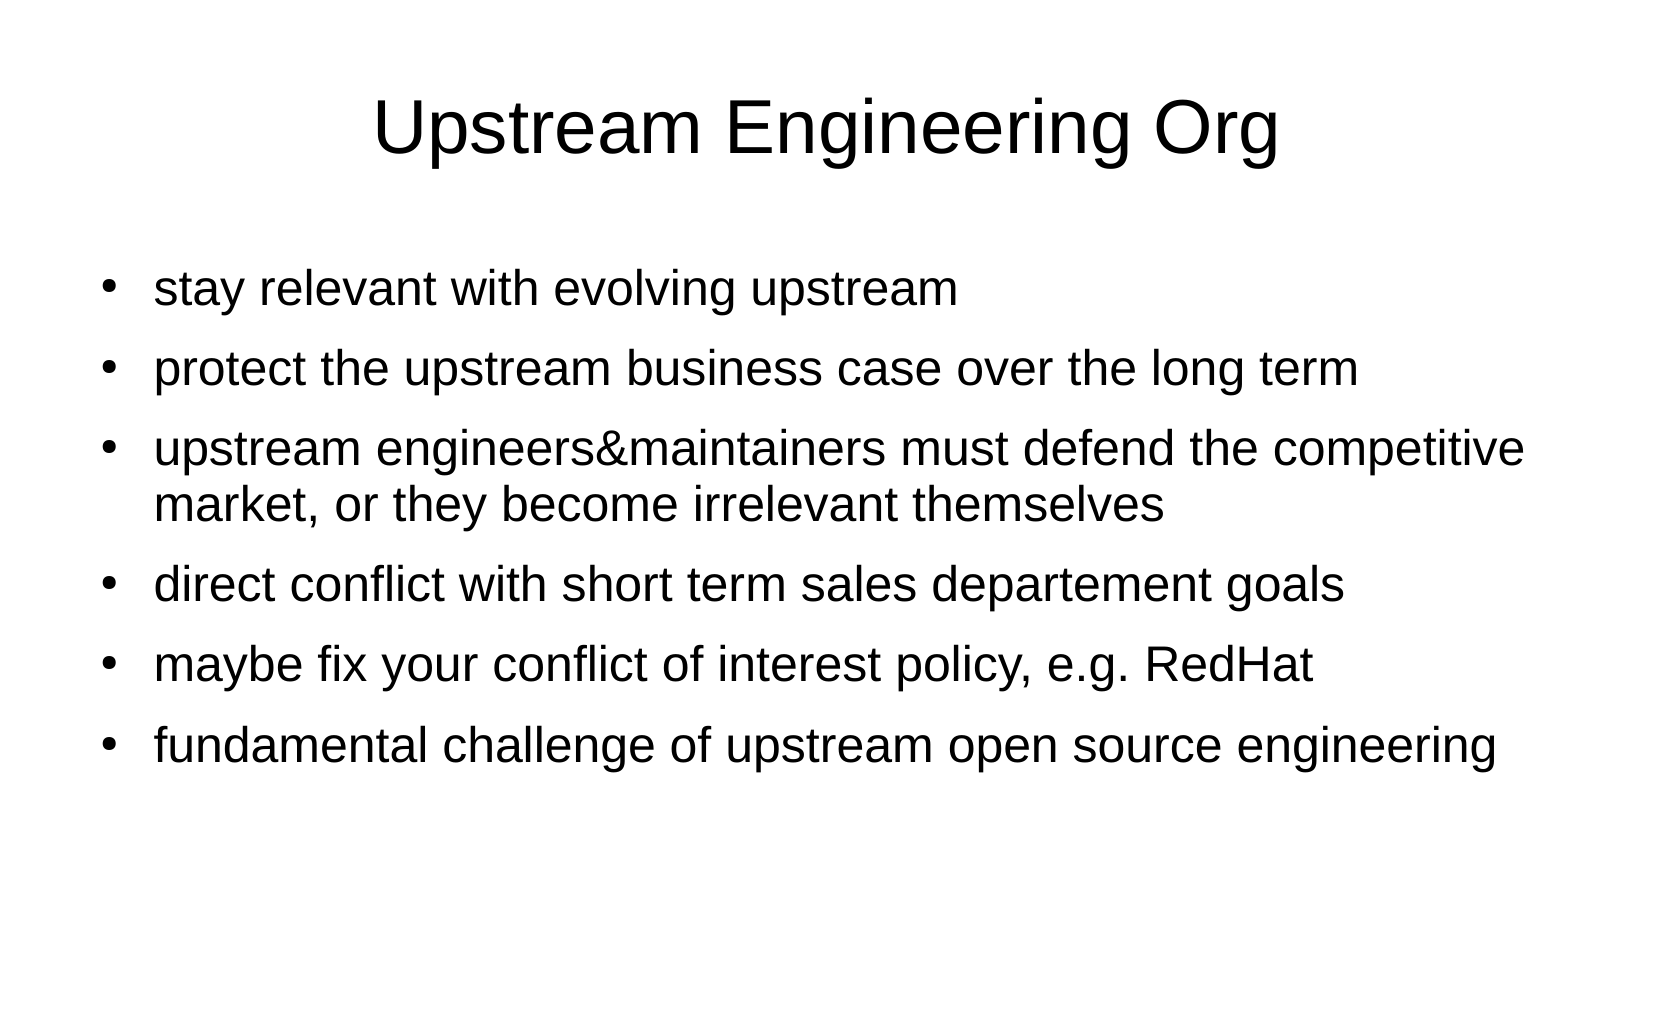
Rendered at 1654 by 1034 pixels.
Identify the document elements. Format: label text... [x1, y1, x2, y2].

list stay relevant with evolving upstream protect the upstream business case over the long term upstream engineers&maintainers must defend the competitive market, or they become irrelevant themselves direct conflict with short term sales departement goals maybe fix your conflict of interest policy, e.g. RedHat fundamental challenge of upstream open source engineering [82, 259, 1571, 981]
title Upstream Engineering Org [82, 41, 1571, 214]
